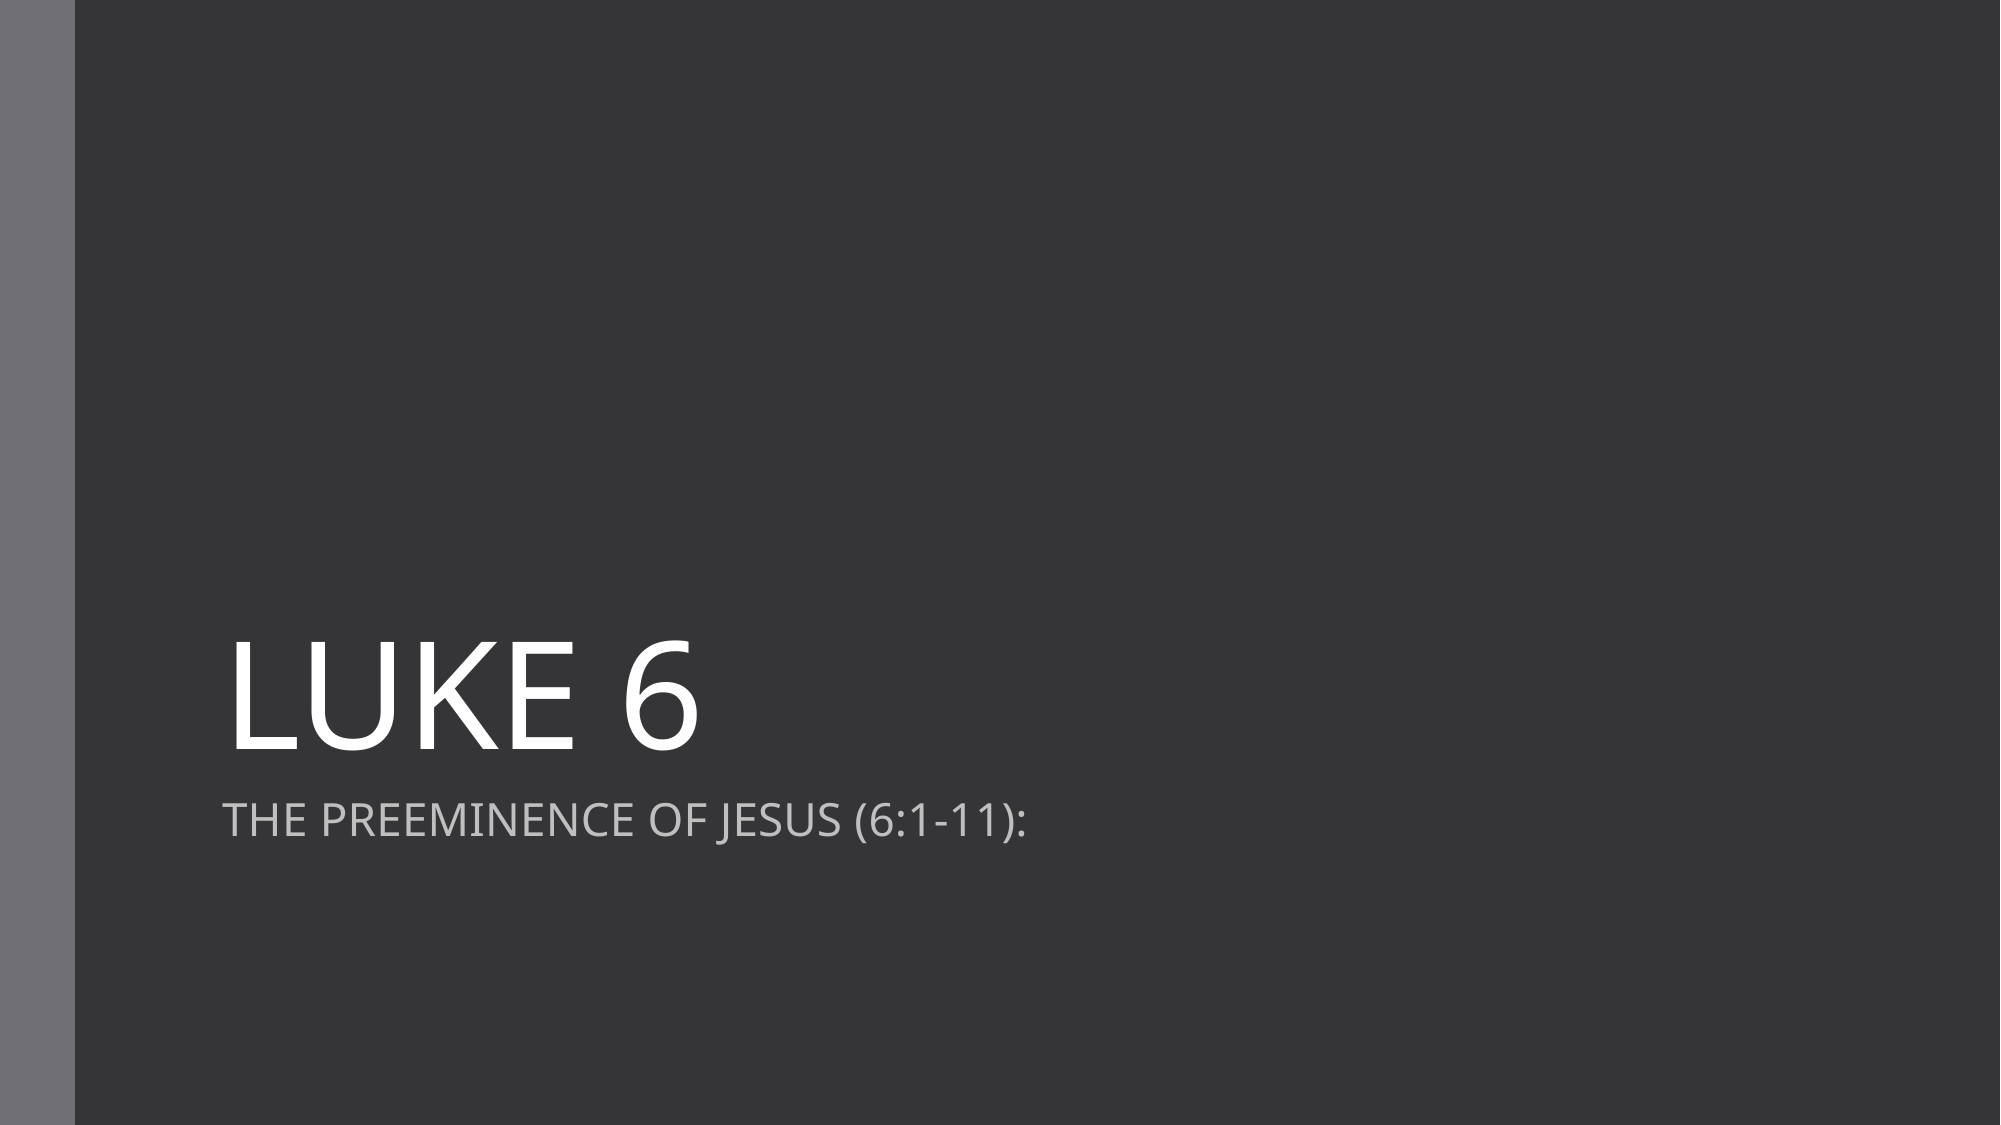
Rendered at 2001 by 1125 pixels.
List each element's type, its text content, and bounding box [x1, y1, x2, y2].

subtitle THE PREEMINENCE OF JESUS (6:1-11): [206, 787, 1752, 1066]
title LUKE 6 [206, 124, 1752, 787]
